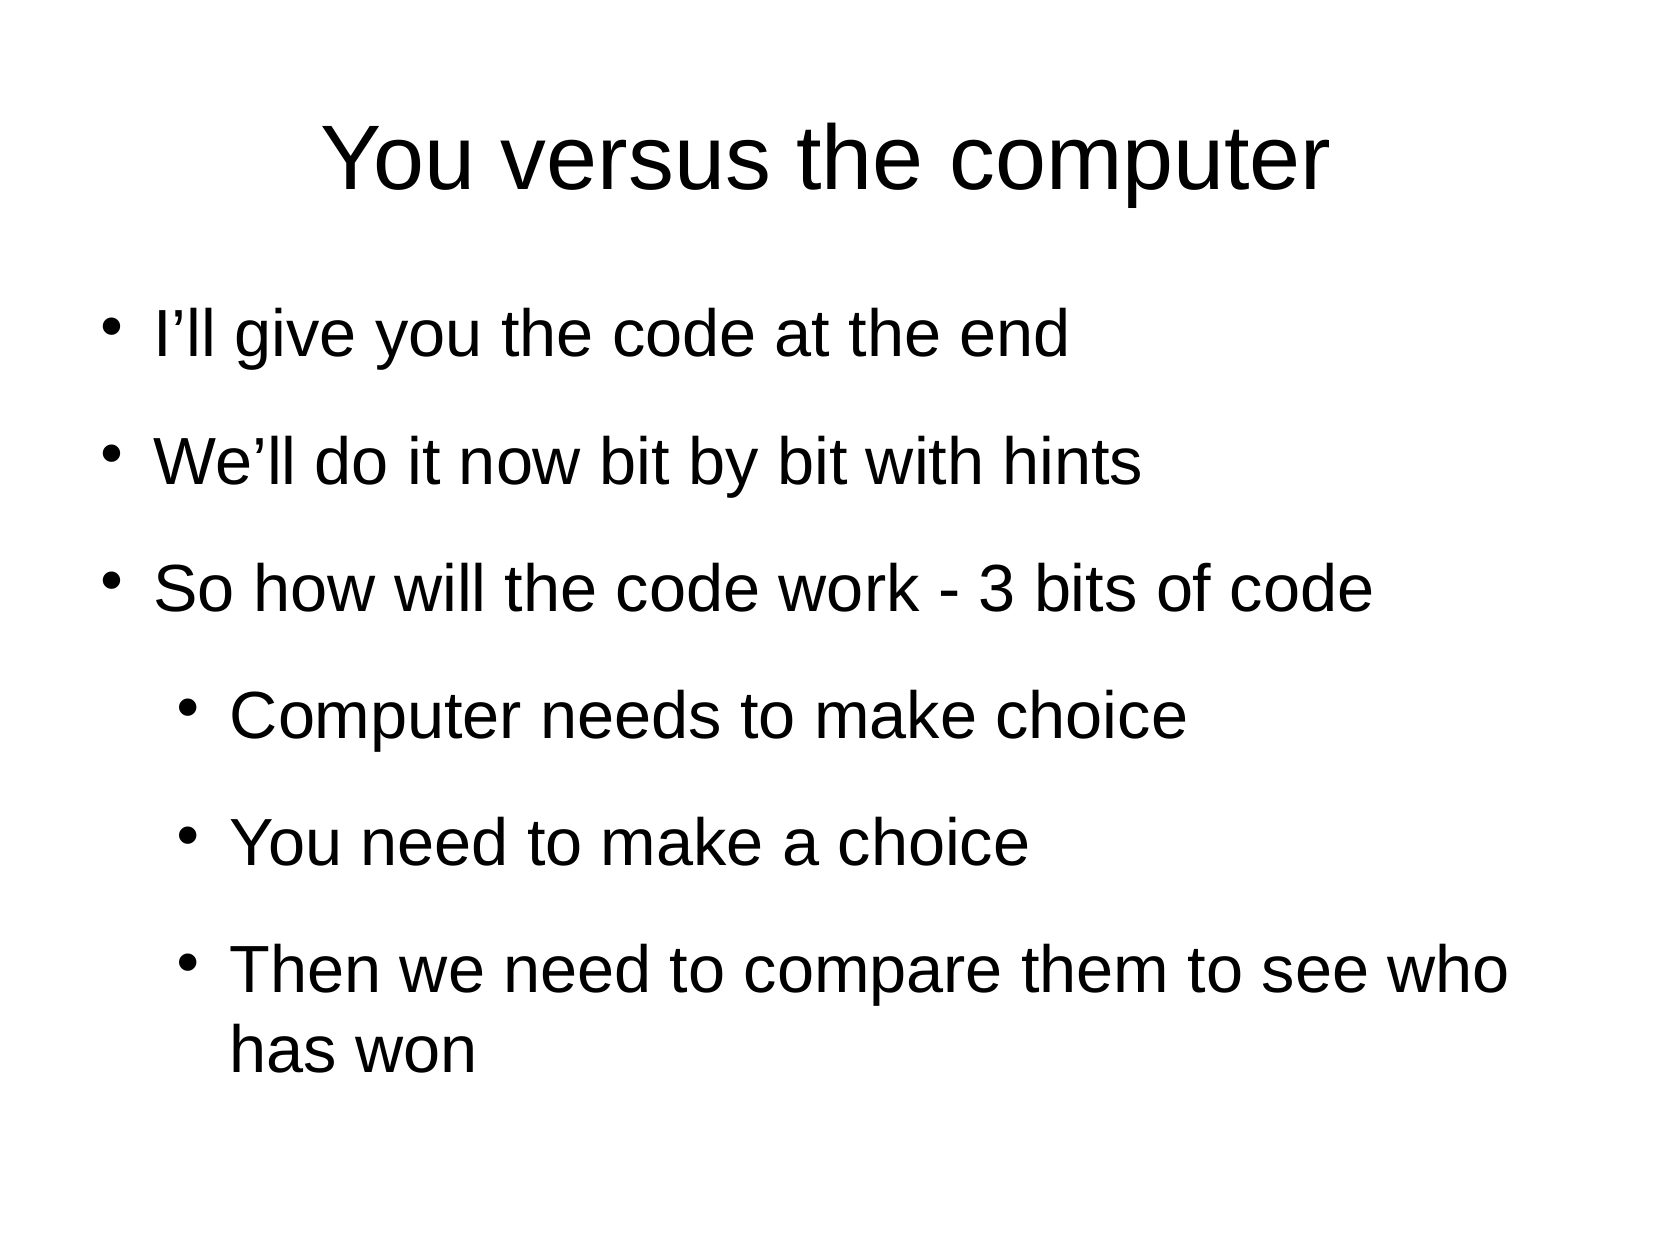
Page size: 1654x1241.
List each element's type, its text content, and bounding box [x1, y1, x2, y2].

text_box You versus the computer [82, 49, 1571, 257]
text_box I’ll give you the code at the end We’ll do it now bit by bit with hints So how will the code work - 3 bits of code Computer needs to make choice You need to make a choice Then we need to compare them to see who has won [82, 290, 1571, 1010]
